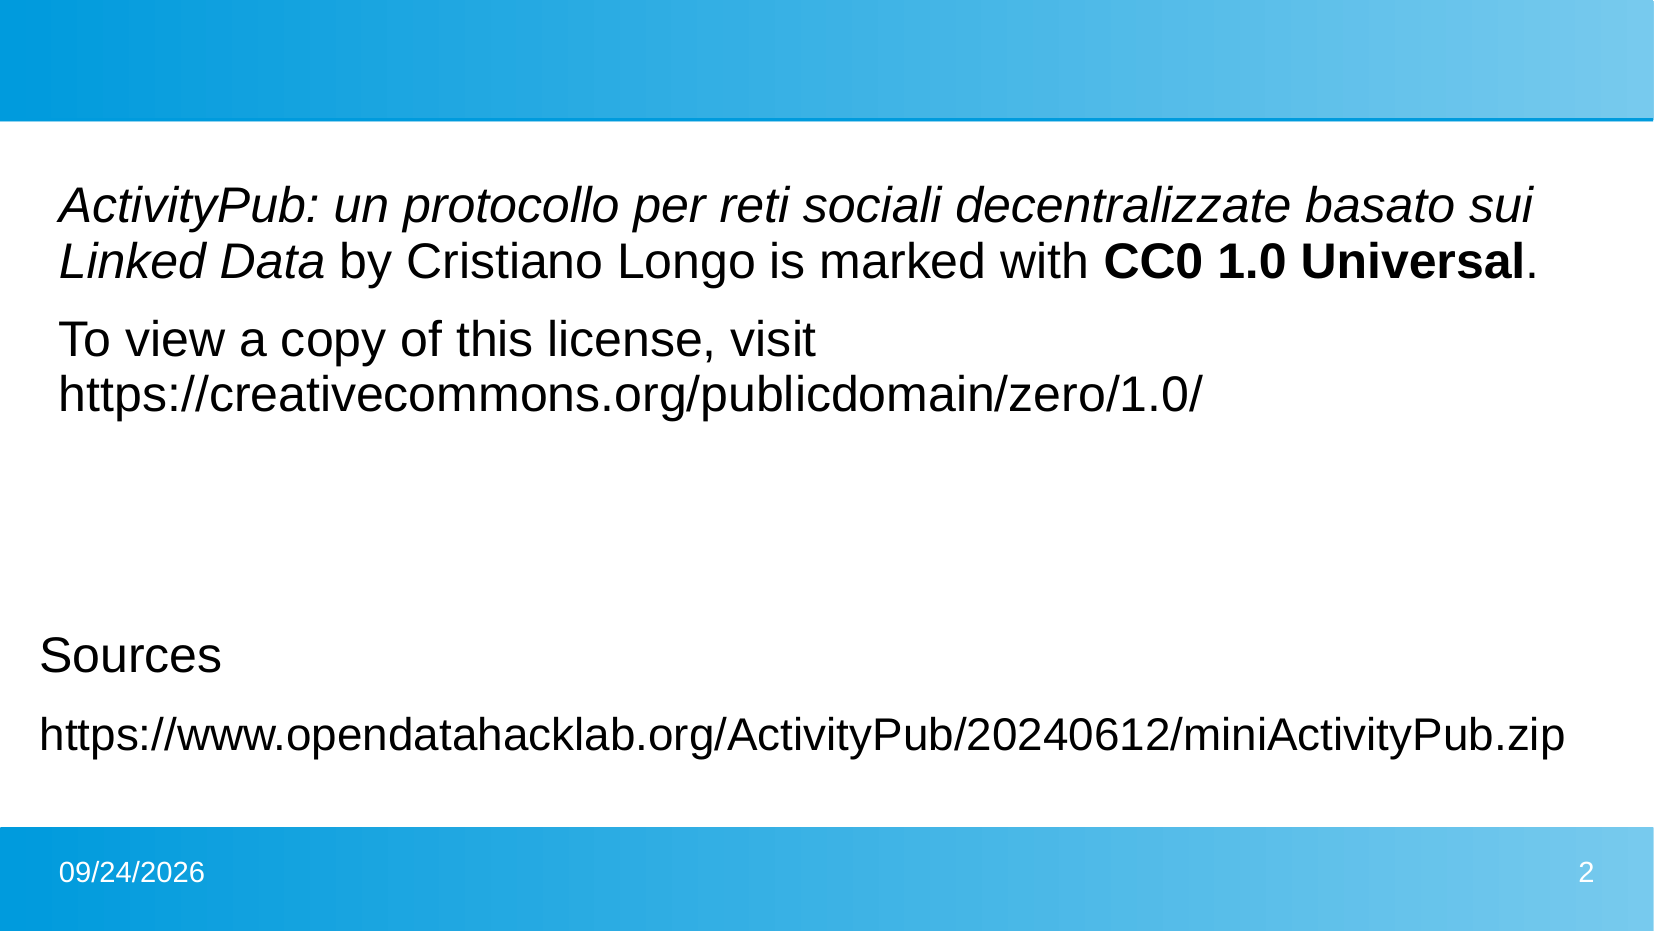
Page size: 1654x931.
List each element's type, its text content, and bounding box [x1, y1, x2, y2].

list ActivityPub: un protocollo per reti sociali decentralizzate basato sui Linked Data by Cristiano Longo is marked with CC0 1.0 Universal. To view a copy of this license, visit https://creativecommons.org/publicdomain/zero/1.0/ [59, 177, 1595, 413]
list Sources https://www.opendatahacklab.org/ActivityPub/20240612/miniActivityPub.zip [39, 627, 1651, 788]
